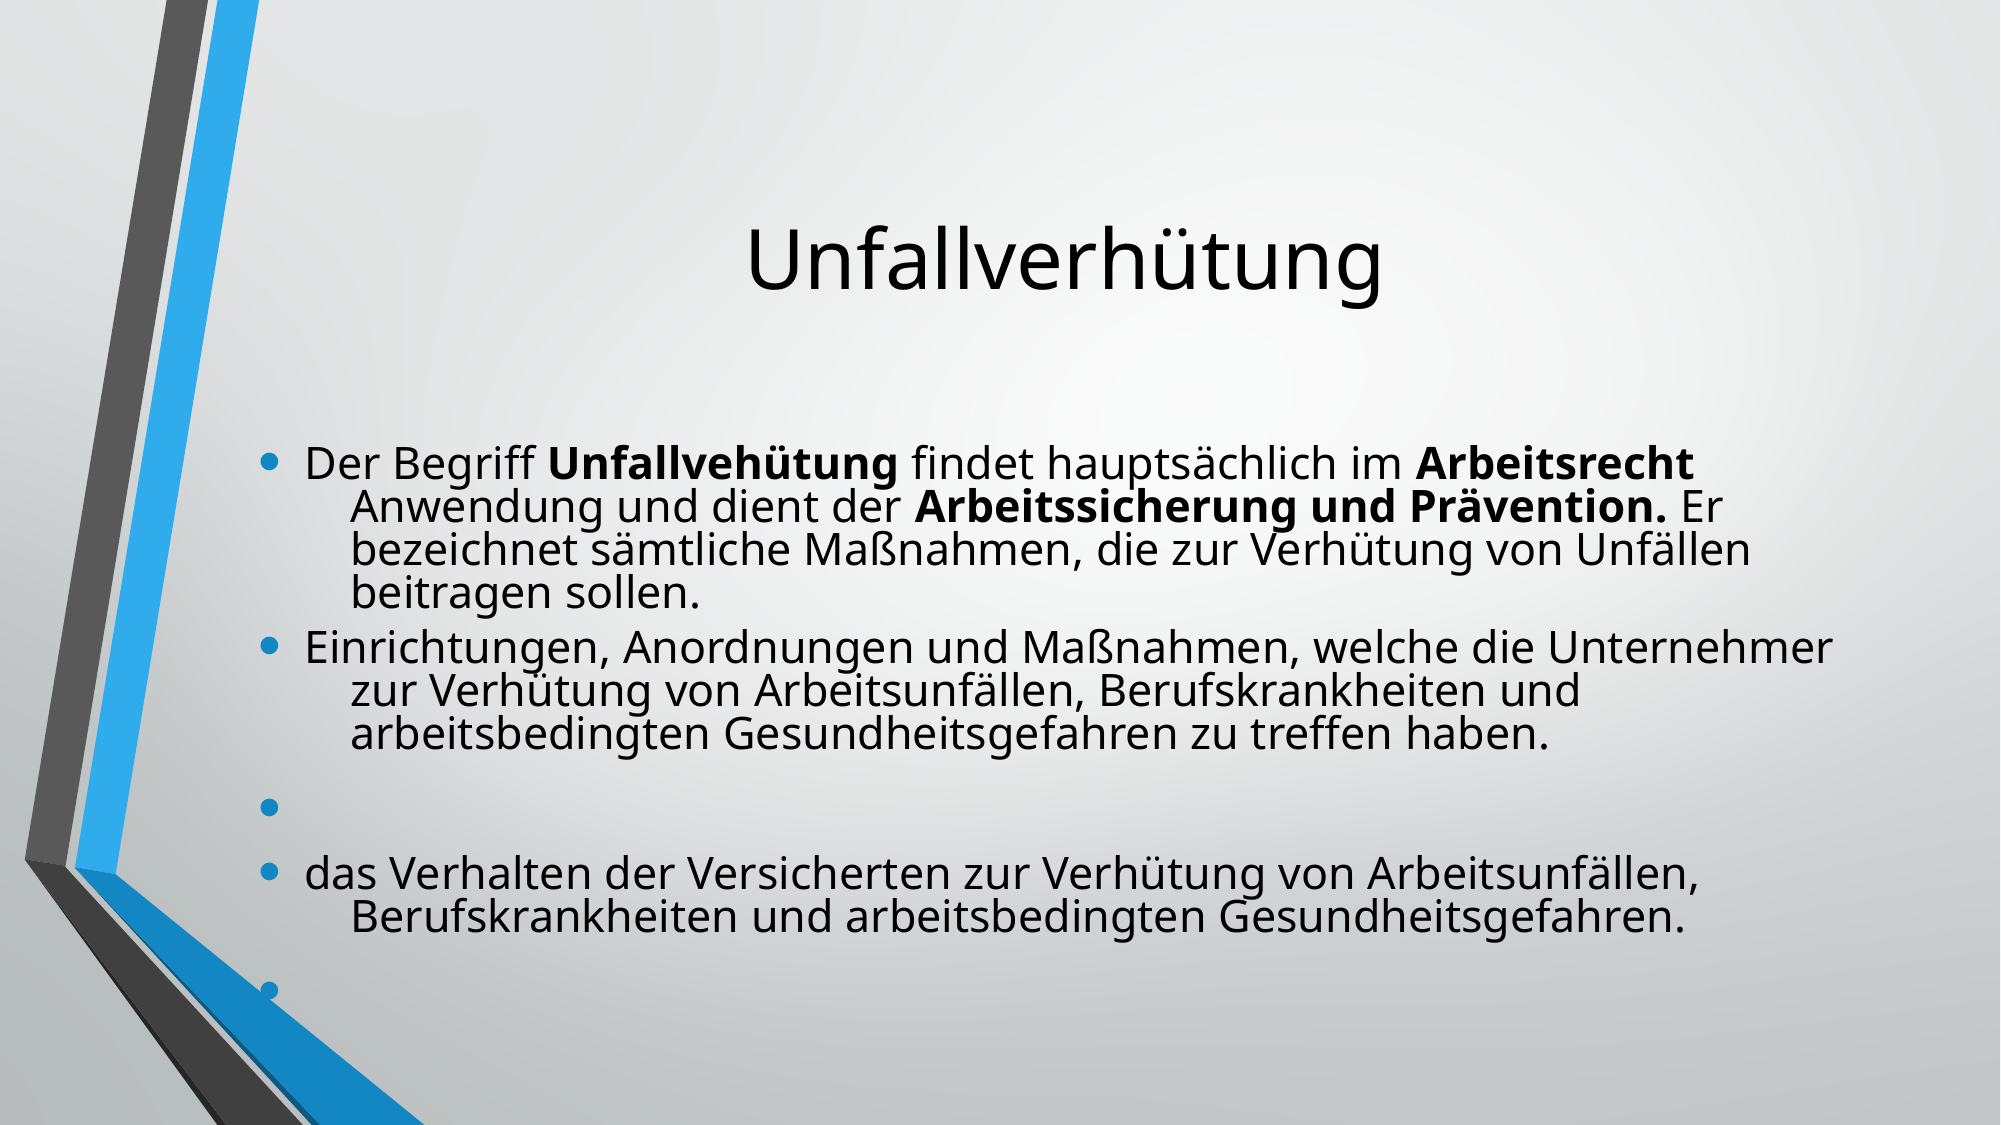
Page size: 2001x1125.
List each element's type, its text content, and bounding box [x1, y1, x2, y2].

list Der Begriff Unfallvehütung findet hauptsächlich im Arbeitsrecht Anwendung und dient der Arbeitssicherung und Prävention. Er bezeichnet sämtliche Maßnahmen, die zur Verhütung von Unfällen beitragen sollen. Einrichtungen, Anordnungen und Maßnahmen, welche die Unternehmer zur Verhütung von Arbeitsunfällen, Berufskrankheiten und arbeitsbedingten Gesundheitsgefahren zu treffen haben. das Verhalten der Versicherten zur Verhütung von Arbeitsunfällen, Berufskrankheiten und arbeitsbedingten Gesundheitsgefahren. [243, 437, 1887, 950]
title Unfallverhütung [243, 112, 1887, 400]
